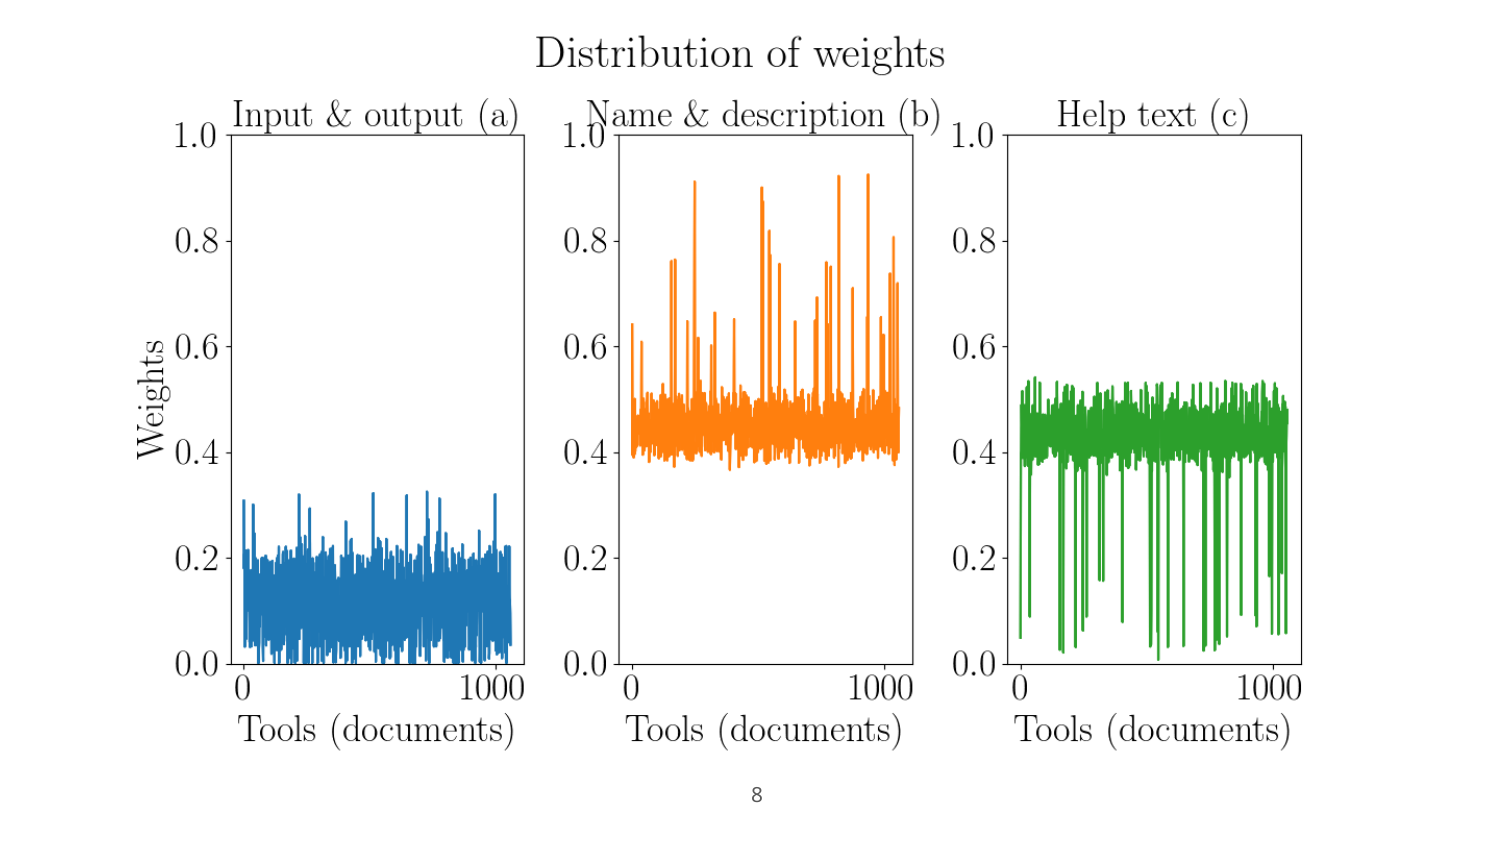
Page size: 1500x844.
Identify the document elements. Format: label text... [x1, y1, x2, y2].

slide_number <number> [687, 764, 778, 828]
picture [60, 20, 1424, 764]
